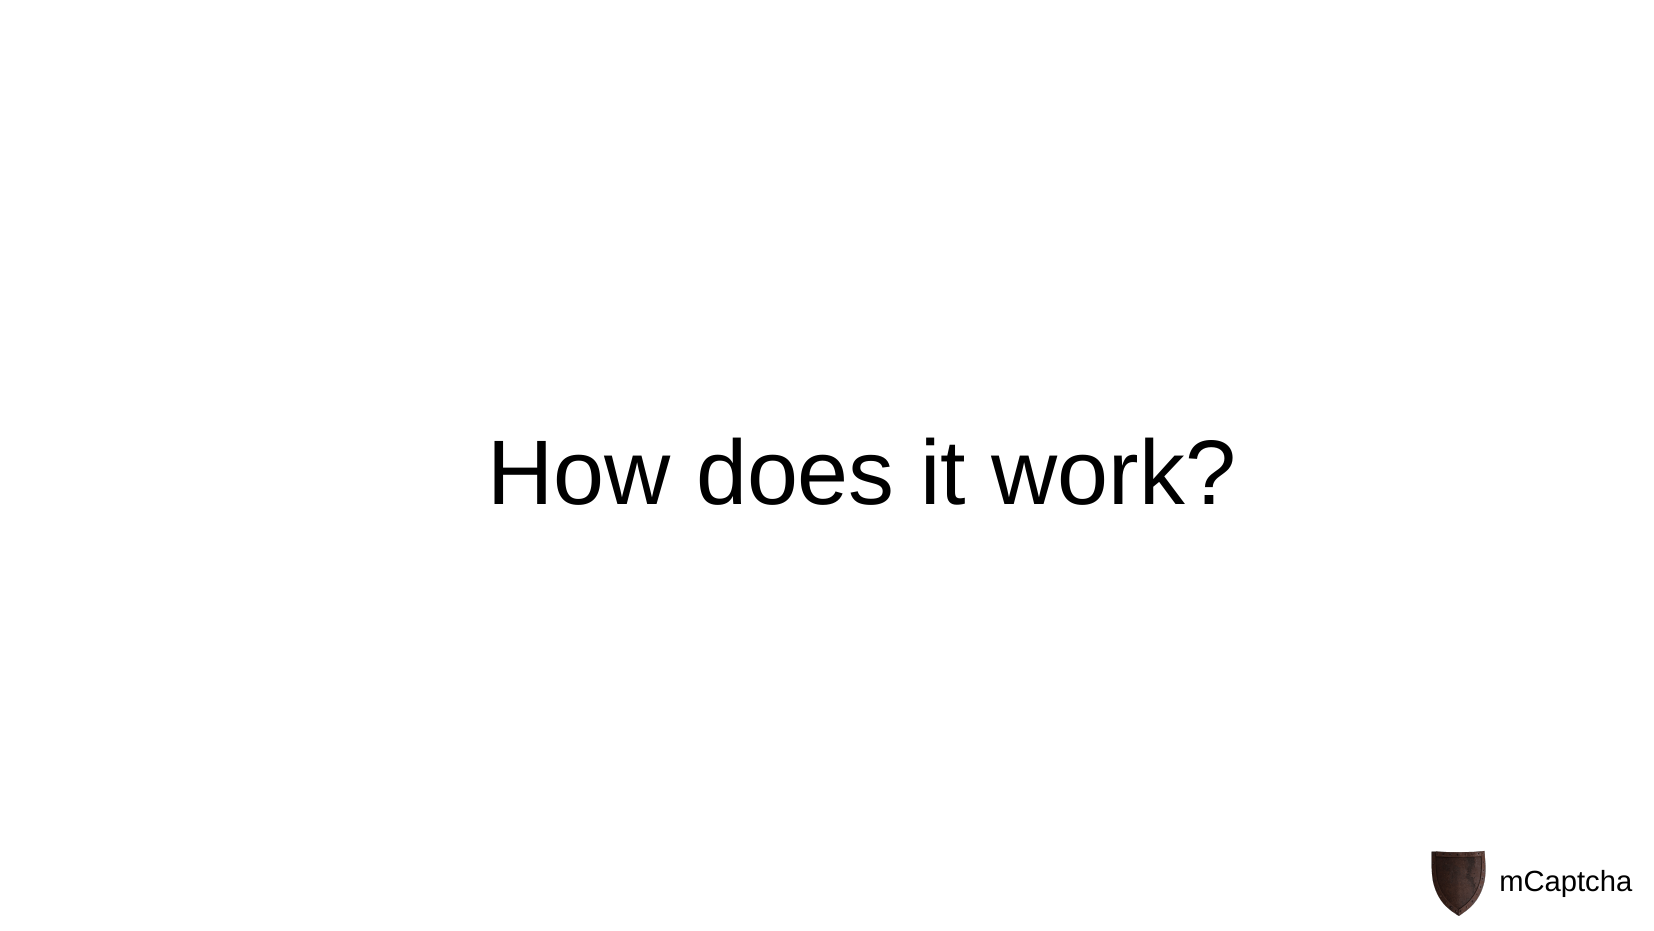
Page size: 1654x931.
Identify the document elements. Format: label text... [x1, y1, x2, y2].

picture [1425, 846, 1493, 918]
title How does it work? [405, 369, 1248, 562]
text_box mCaptcha [1484, 857, 1654, 906]
